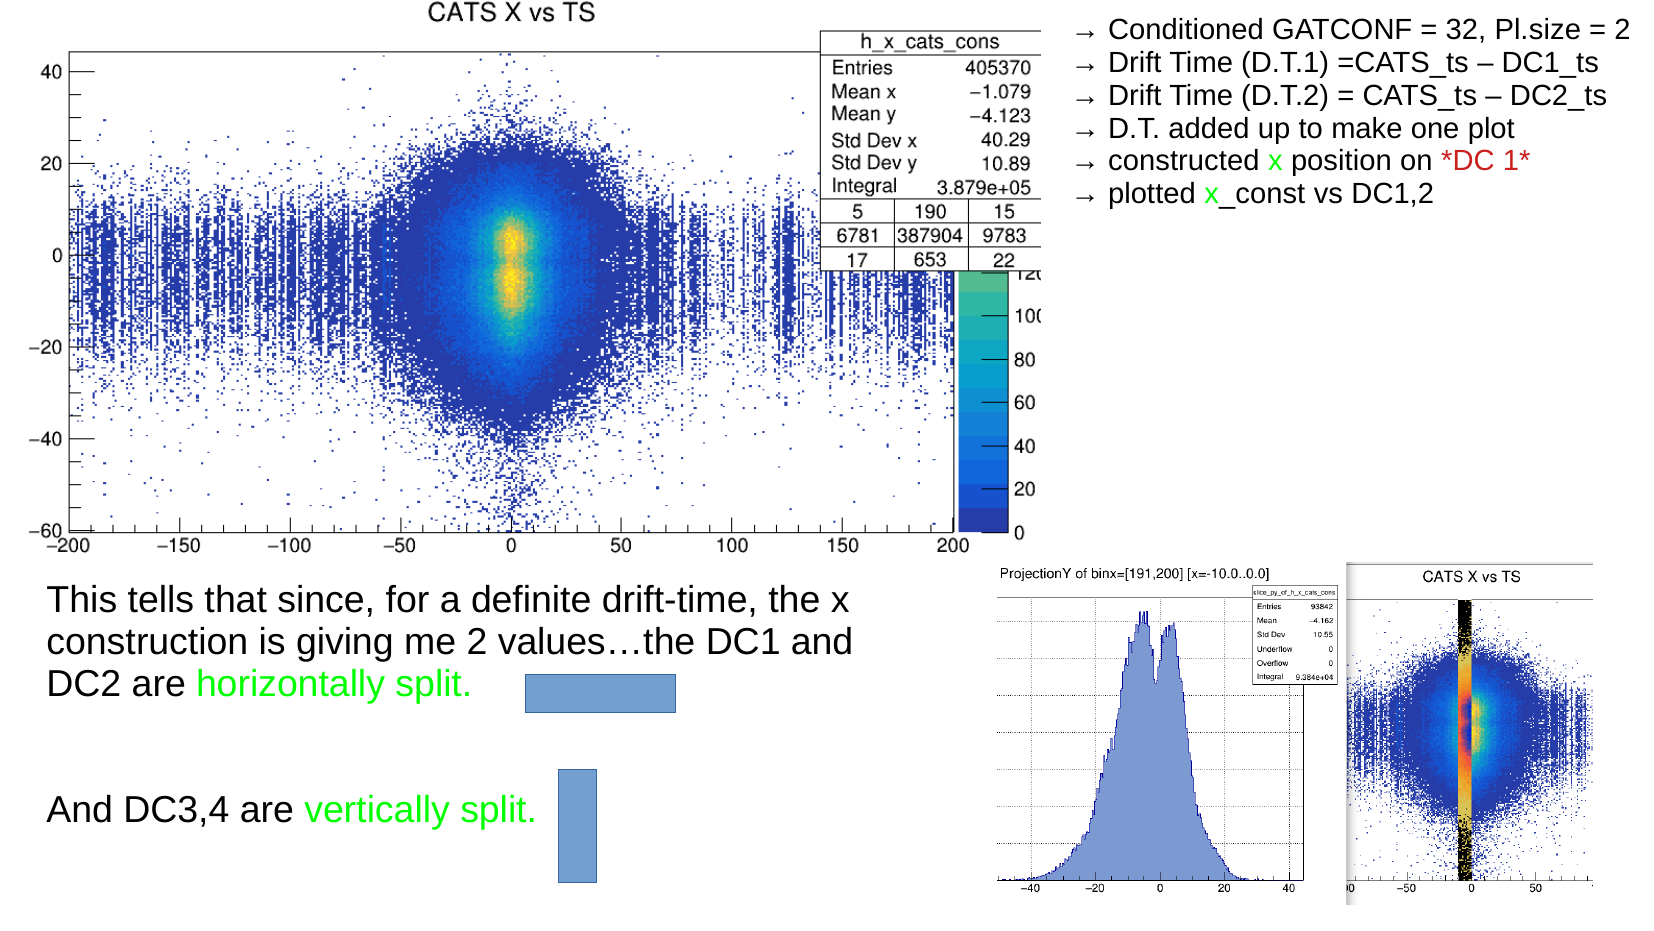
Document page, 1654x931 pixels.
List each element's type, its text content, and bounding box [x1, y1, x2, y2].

text_box [558, 769, 597, 883]
text_box [525, 674, 676, 713]
picture [5, 0, 1593, 905]
text_box This tells that since, for a definite drift-time, the x construction is giving me 2 values…the DC1 and DC2 are horizontally split. And DC3,4 are vertically split. [31, 570, 932, 895]
text_box → Conditioned GATCONF = 32, Pl.size = 2 → Drift Time (D.T.1) =CATS_ts – DC1_ts → Drift Time (D.T.2) = CATS_ts – DC2_ts → D.T. added up to make one plot → constructed x position on *DC 1* → plotted x_const vs DC1,2 [1055, 5, 1654, 218]
